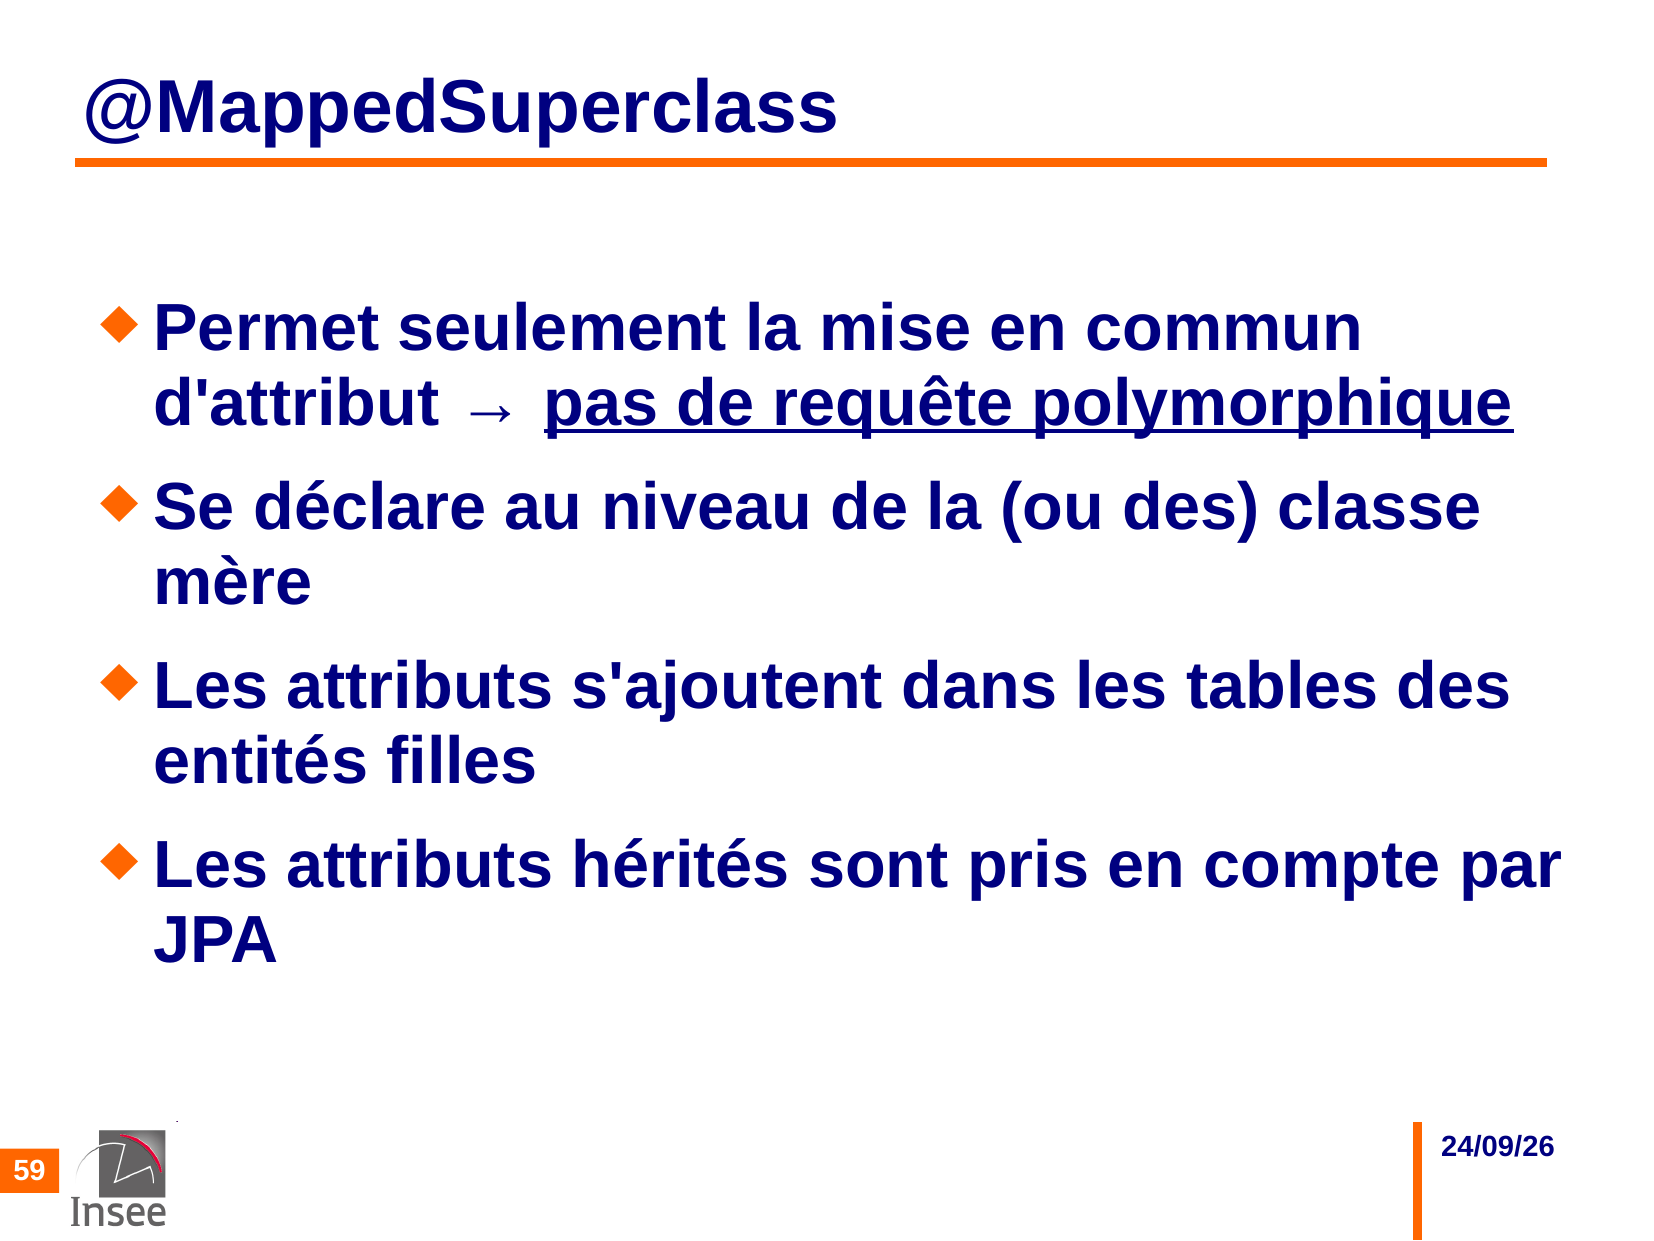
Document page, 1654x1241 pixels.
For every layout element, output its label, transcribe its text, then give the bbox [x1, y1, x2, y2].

picture [62, 1121, 178, 1241]
title @MappedSuperclass [82, 49, 1619, 163]
list Permet seulement la mise en commun d'attribut → pas de requête polymorphique Se déclare au niveau de la (ou des) classe mère Les attributs s'ajoutent dans les tables des entités filles Les attributs hérités sont pris en compte par JPA [82, 290, 1571, 1010]
